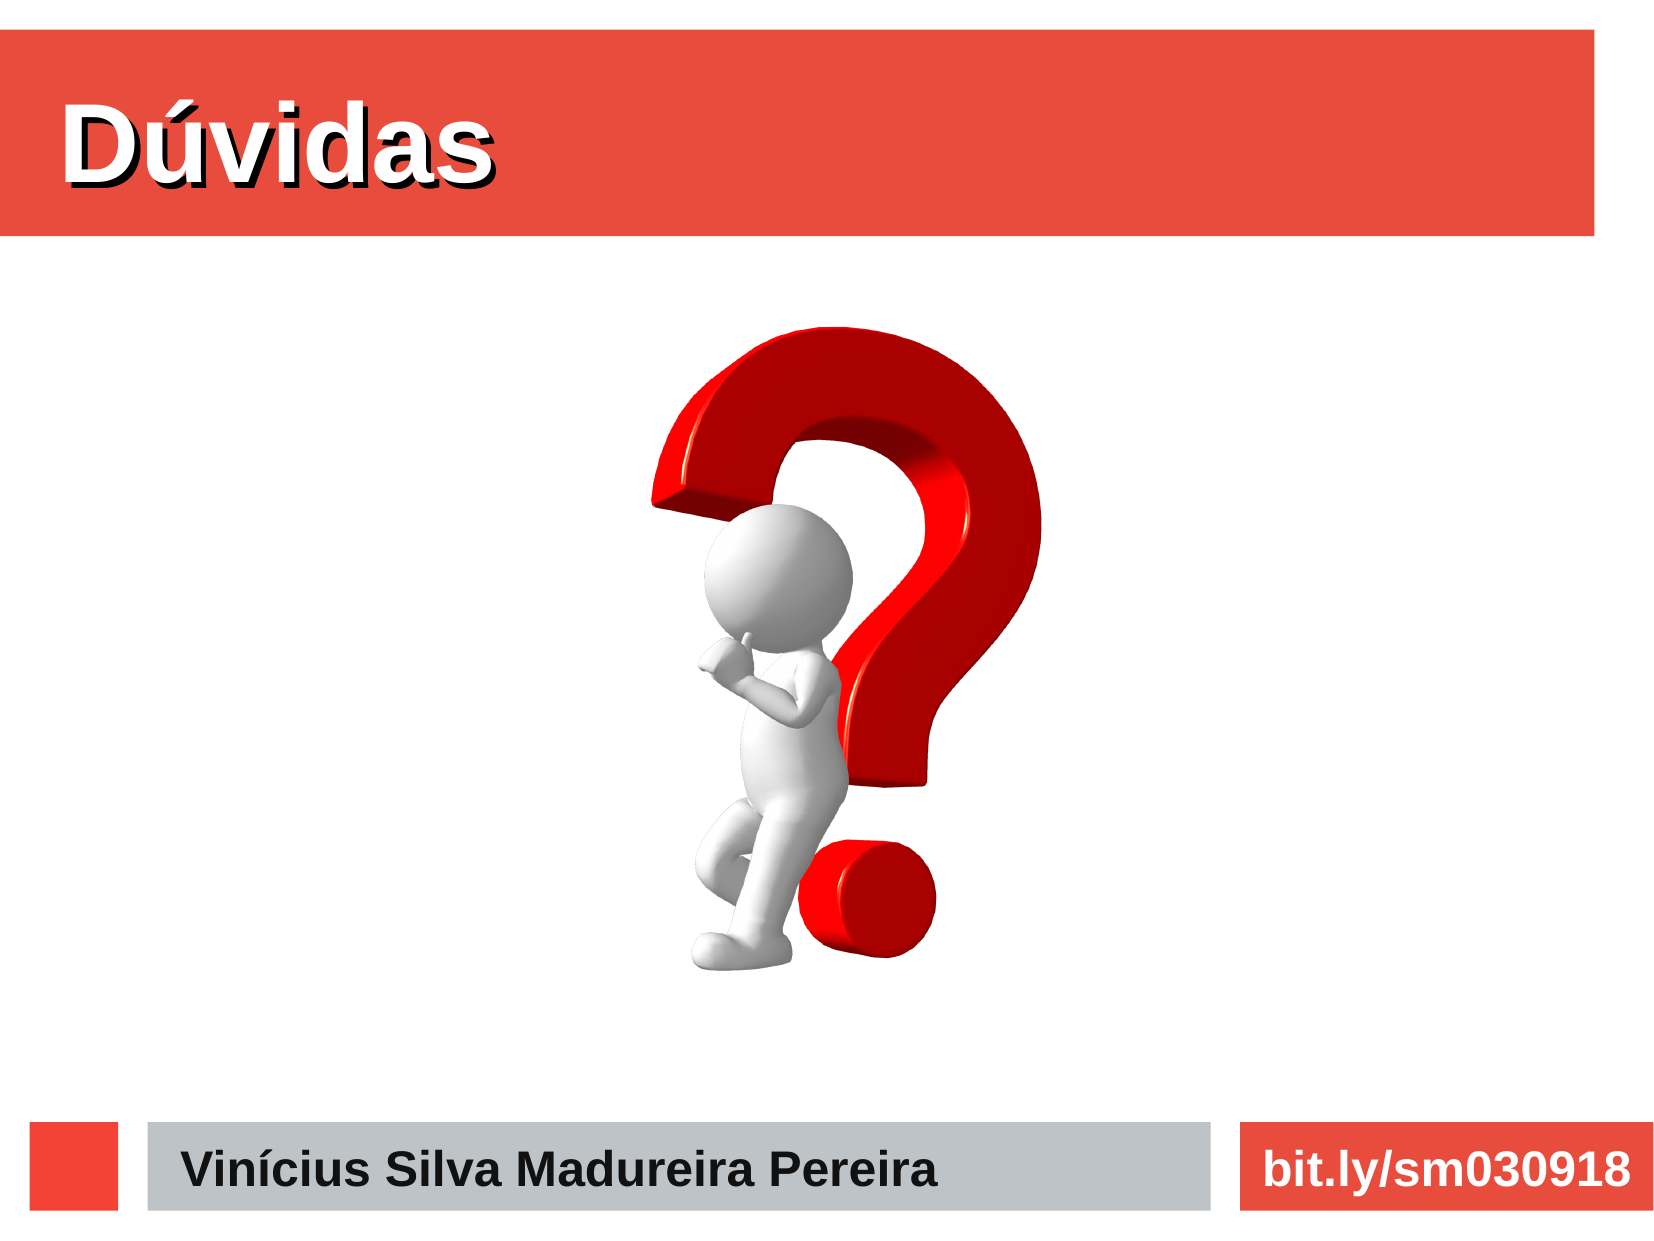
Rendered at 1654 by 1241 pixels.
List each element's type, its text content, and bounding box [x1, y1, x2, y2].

picture [494, 315, 1159, 981]
title Dúvidas [59, 59, 1595, 207]
text_box bit.ly/sm030918 [1228, 1133, 1654, 1205]
text_box Vinícius Silva Madureira Pereira [165, 1133, 1170, 1205]
